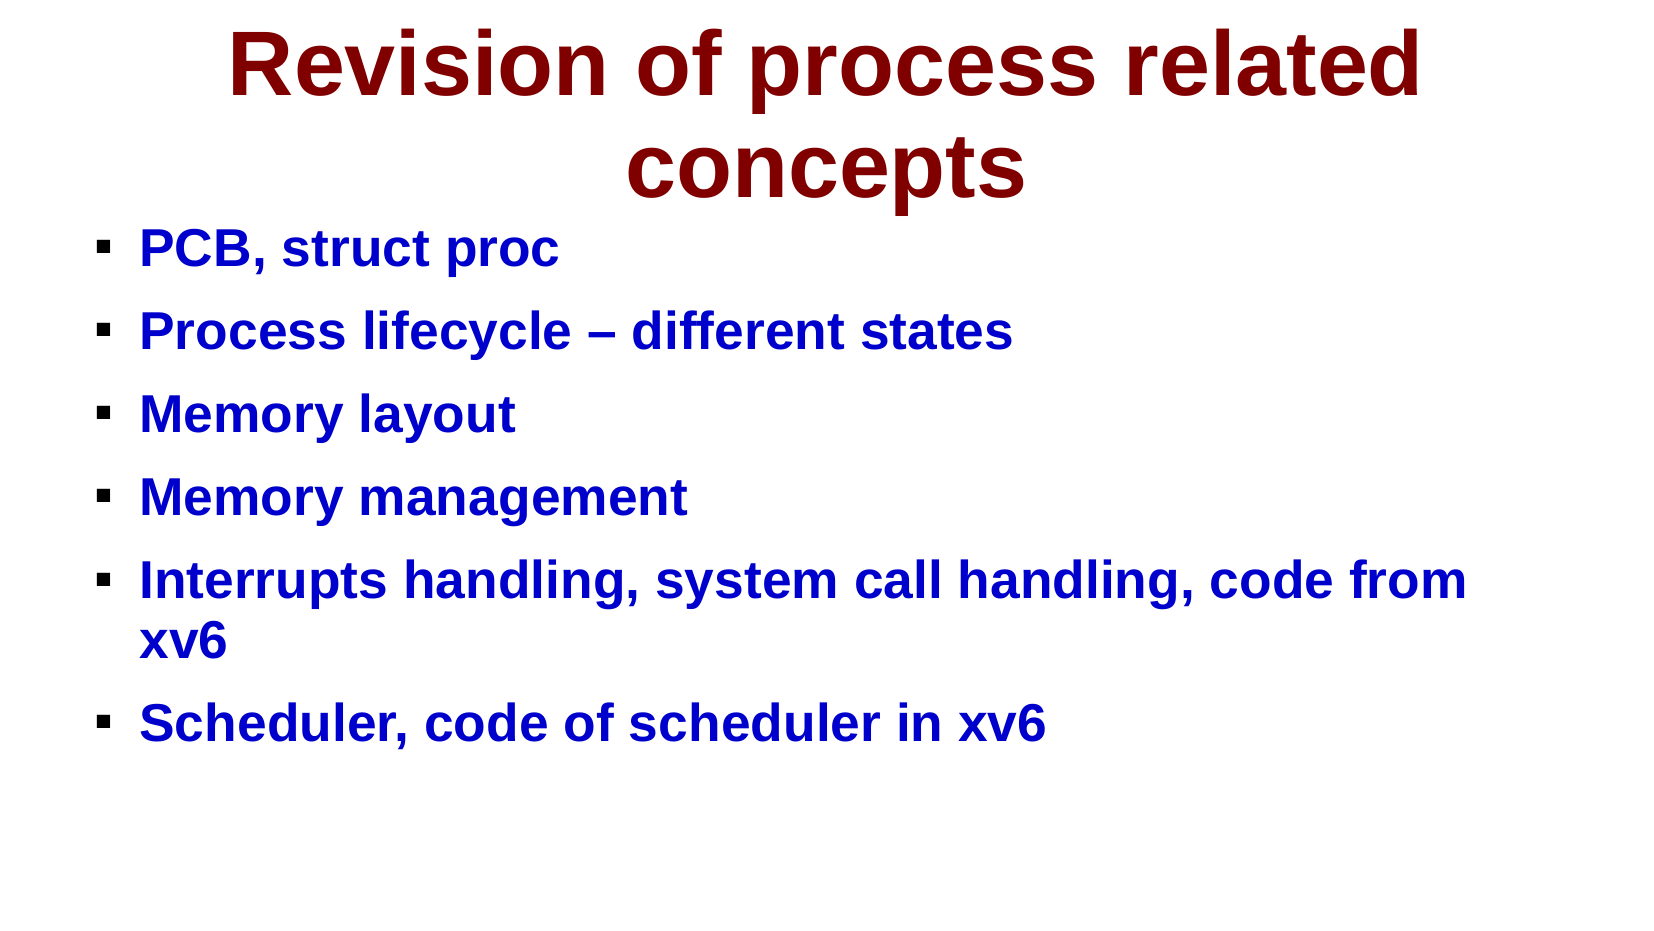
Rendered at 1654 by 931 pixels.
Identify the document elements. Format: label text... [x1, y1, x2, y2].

list PCB, struct proc Process lifecycle – different states Memory layout Memory management Interrupts handling, system call handling, code from xv6 Scheduler, code of scheduler in xv6 [82, 217, 1571, 757]
title Revision of process related concepts [82, 12, 1571, 217]
